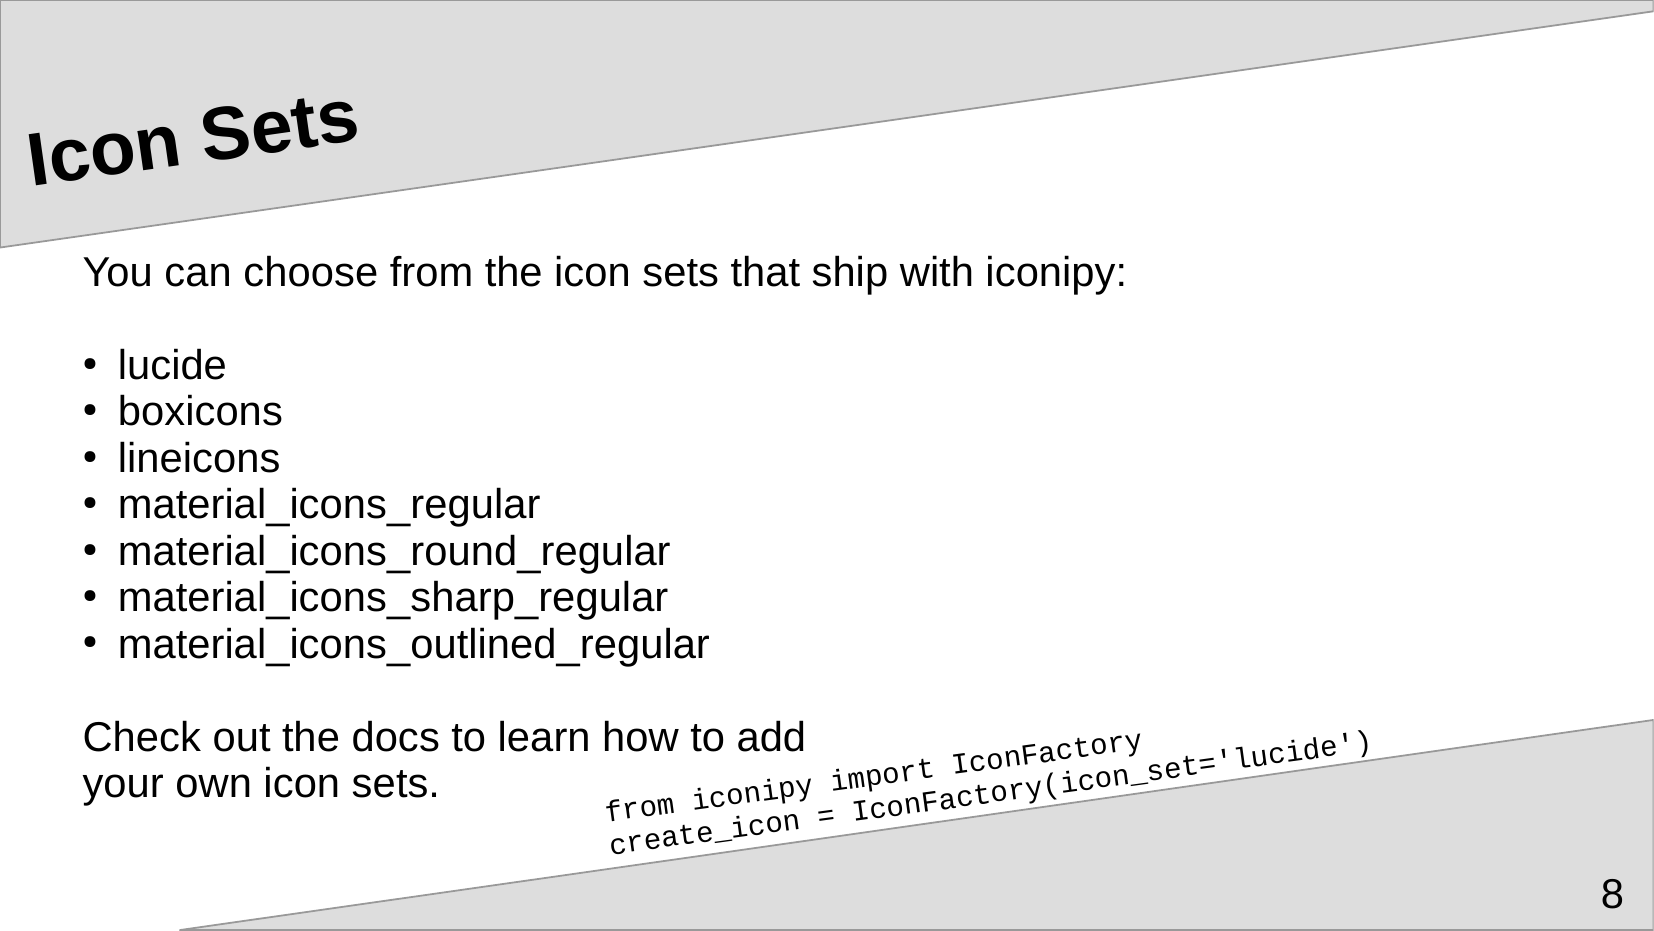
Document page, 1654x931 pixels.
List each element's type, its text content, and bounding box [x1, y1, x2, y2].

title Icon Sets [16, 0, 1501, 239]
list You can choose from the icon sets that ship with iconipy: lucide boxicons lineicons material_icons_regular material_icons_round_regular material_icons_sharp_regular material_icons_outlined_regular Check out the docs to learn how to add your own icon sets. [82, 248, 1538, 807]
text_box from iconipy import IconFactory create_icon = IconFactory(icon_set='lucide') [587, 648, 1654, 931]
